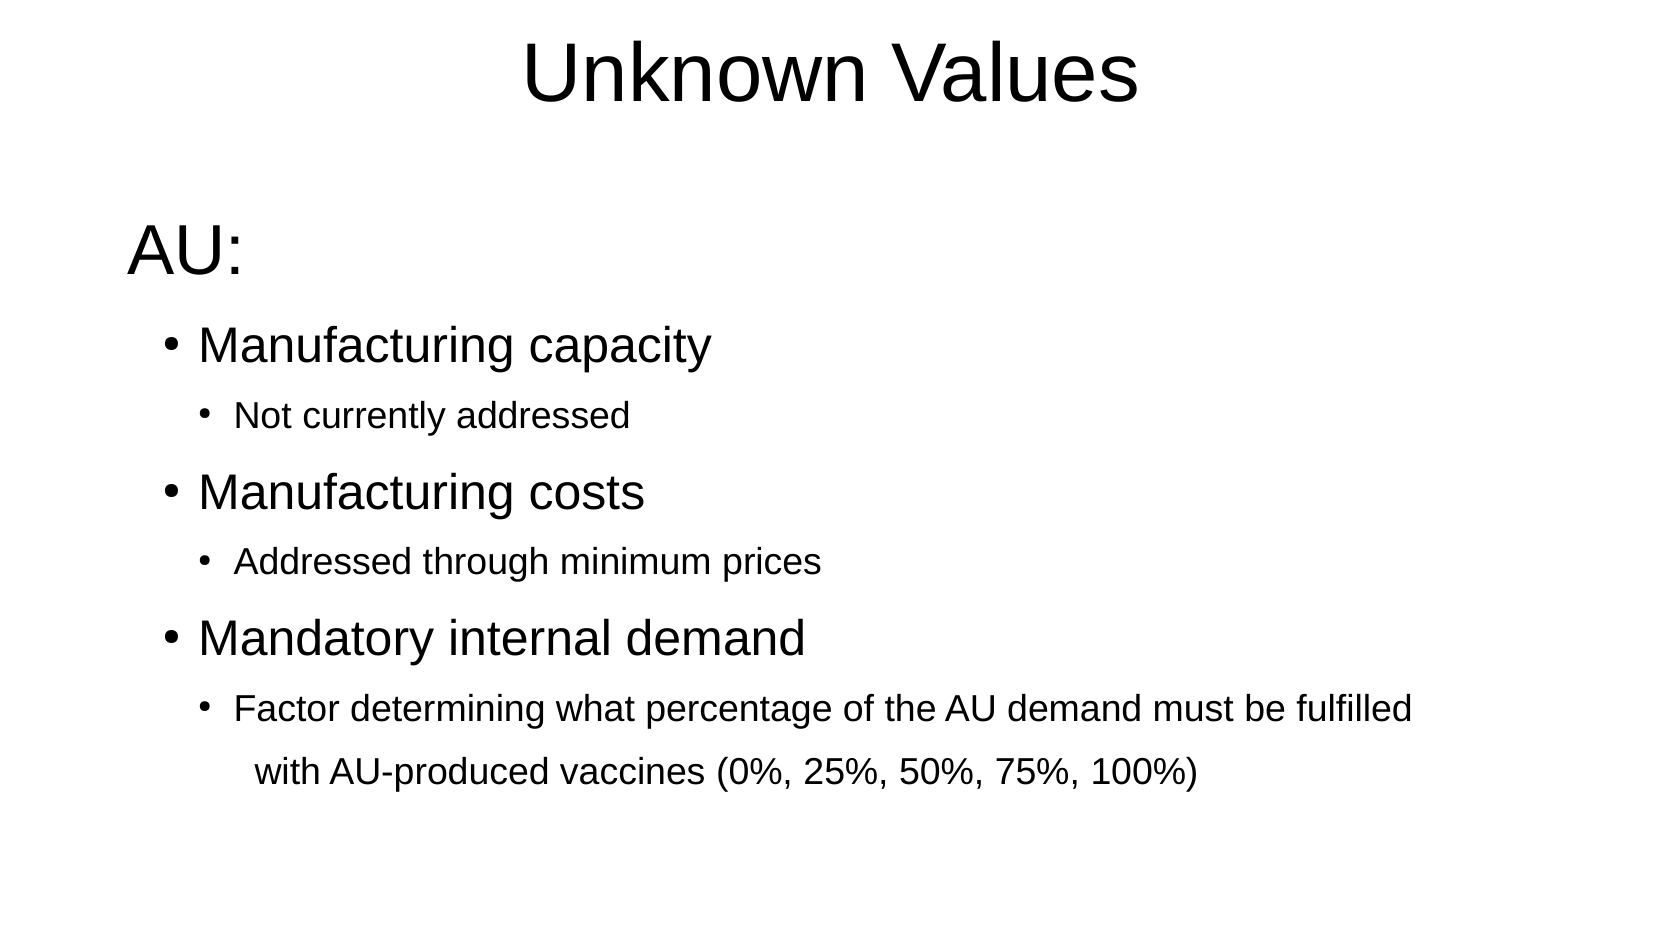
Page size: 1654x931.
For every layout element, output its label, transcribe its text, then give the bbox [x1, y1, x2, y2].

text_box AU: Manufacturing capacity Not currently addressed Manufacturing costs Addressed through minimum prices Mandatory internal demand Factor determining what percentage of the AU demand must be fulfilled with AU-produced vaccines (0%, 25%, 50%, 75%, 100%) [112, 163, 1428, 863]
title Unknown Values [86, 0, 1576, 151]
